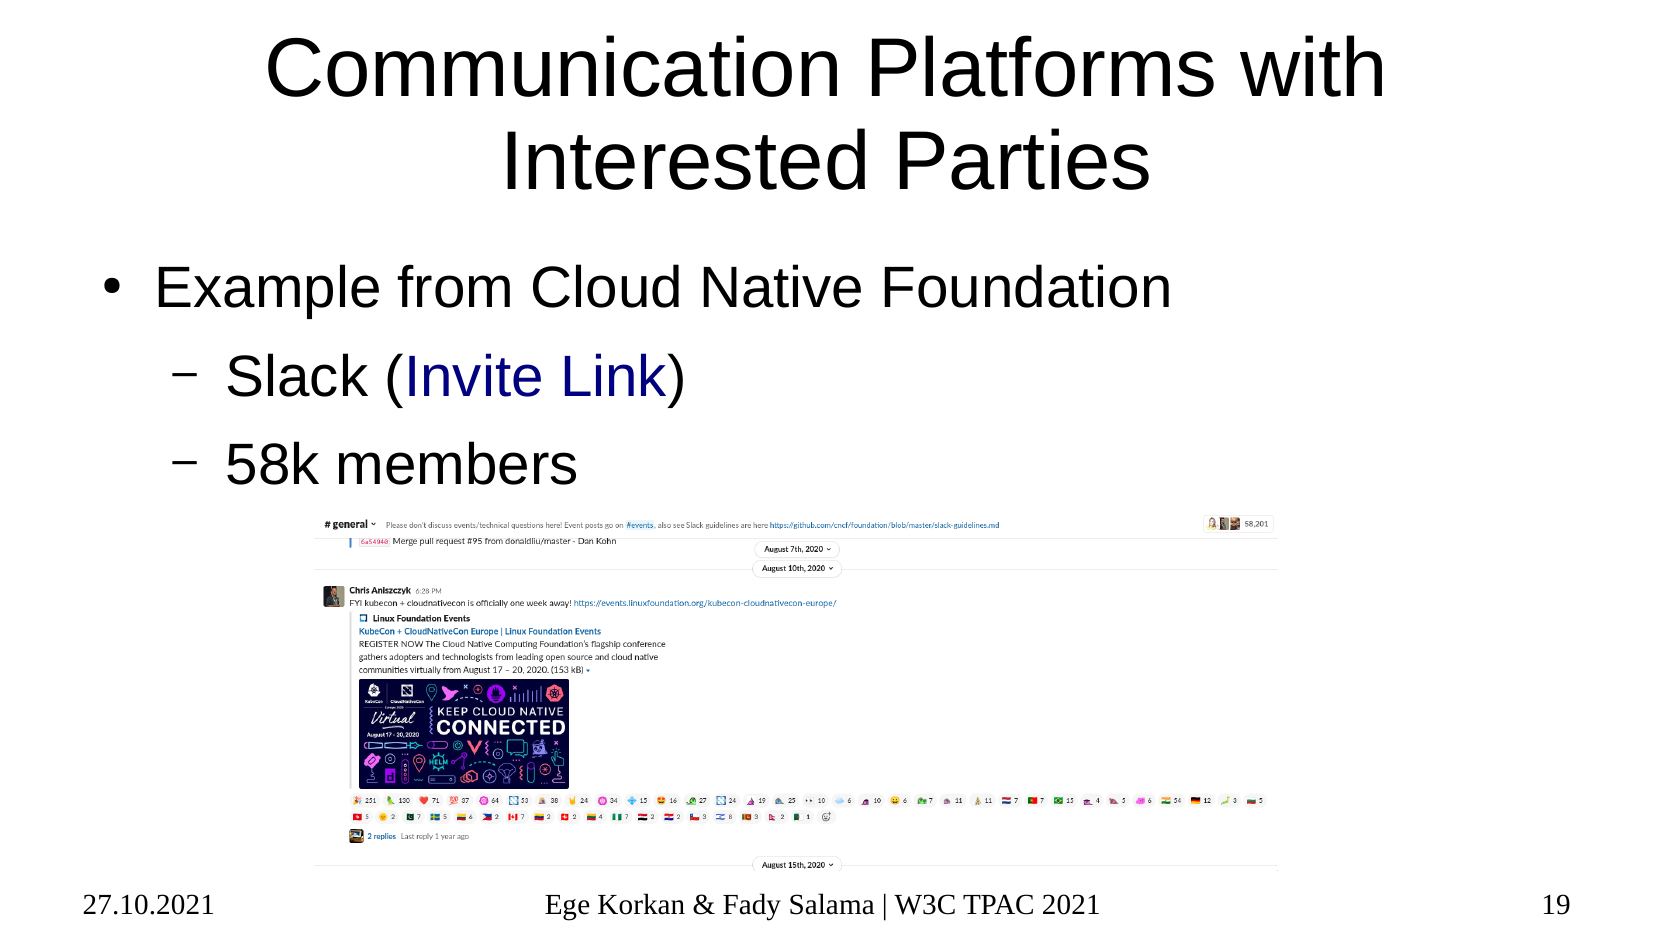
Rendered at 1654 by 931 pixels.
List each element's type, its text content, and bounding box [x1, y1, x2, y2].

picture [314, 510, 1278, 872]
title Communication Platforms with Interested Parties [82, 21, 1571, 208]
list Example from Cloud Native Foundation Slack (Invite Link) 58k members [83, 254, 1573, 623]
